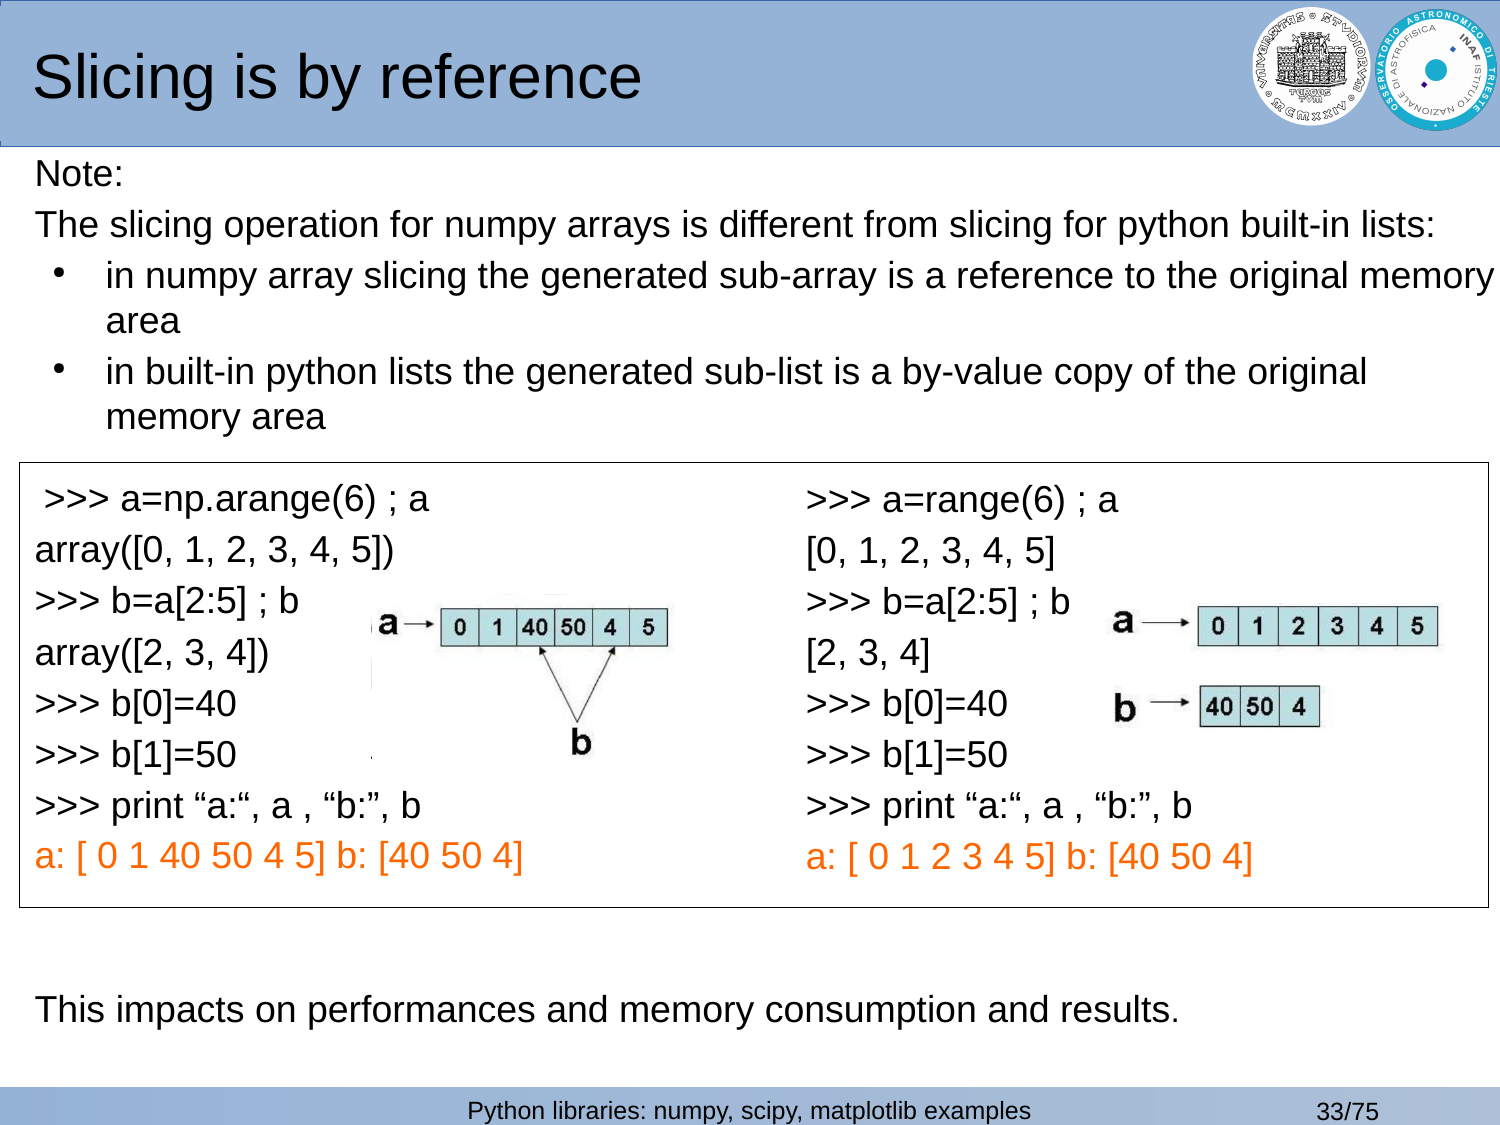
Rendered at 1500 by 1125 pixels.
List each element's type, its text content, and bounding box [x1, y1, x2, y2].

text_box Slicing is by reference [0, 5, 1253, 141]
list >>> a=range(6) ; a [0, 1, 2, 3, 4, 5] >>> b=a[2:5] ; b [2, 3, 4] >>> b[0]=40 >>> b[1]=50 >>> print “a:“, a , “b:”, b a: [ 0 1 2 3 4 5] b: [40 50 4] [790, 908, 1387, 1015]
list Note: The slicing operation for numpy arrays is different from slicing for python built-in lists: in numpy array slicing the generated sub-array is a reference to the original memory area in built-in python lists the generated sub-list is a by-value copy of the original memory area >>> a=np.arange(6) ; a array([0, 1, 2, 3, 4, 5]) >>> b=a[2:5] ; b array([2, 3, 4]) >>> b[0]=40 >>> b[1]=50 >>> print “a:“, a , “b:”, b a: [ 0 1 40 50 4 5] b: [40 50 4] This impacts on performances and memory consumption and results. [19, 141, 1500, 1072]
picture [371, 594, 675, 759]
picture [1253, 0, 1500, 141]
picture [1104, 603, 1445, 732]
text_box [19, 462, 1489, 908]
